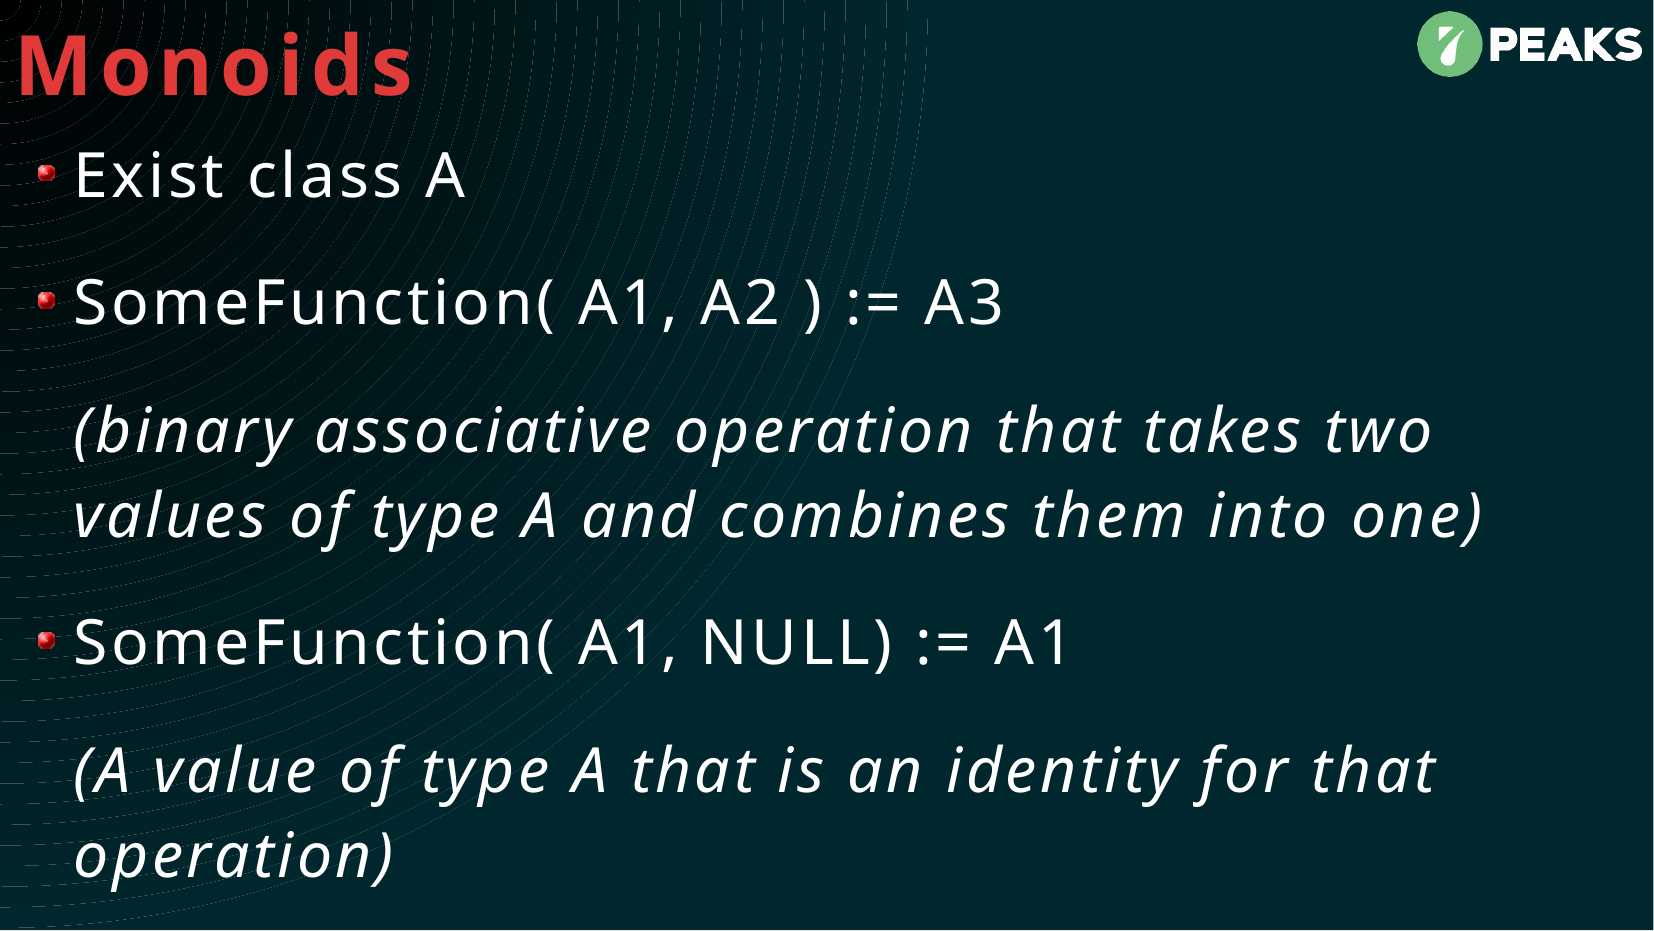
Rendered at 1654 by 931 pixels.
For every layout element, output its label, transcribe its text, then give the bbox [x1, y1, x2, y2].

picture [1417, 11, 1642, 77]
text_box Monoids [0, 0, 485, 130]
text_box Exist class A SomeFunction( A1, A2 ) := A3 (binary associative operation that takes two values of type A and combines them into one) SomeFunction( A1, NULL) := A1 (A value of type A that is an identity for that operation) [23, 123, 1619, 881]
